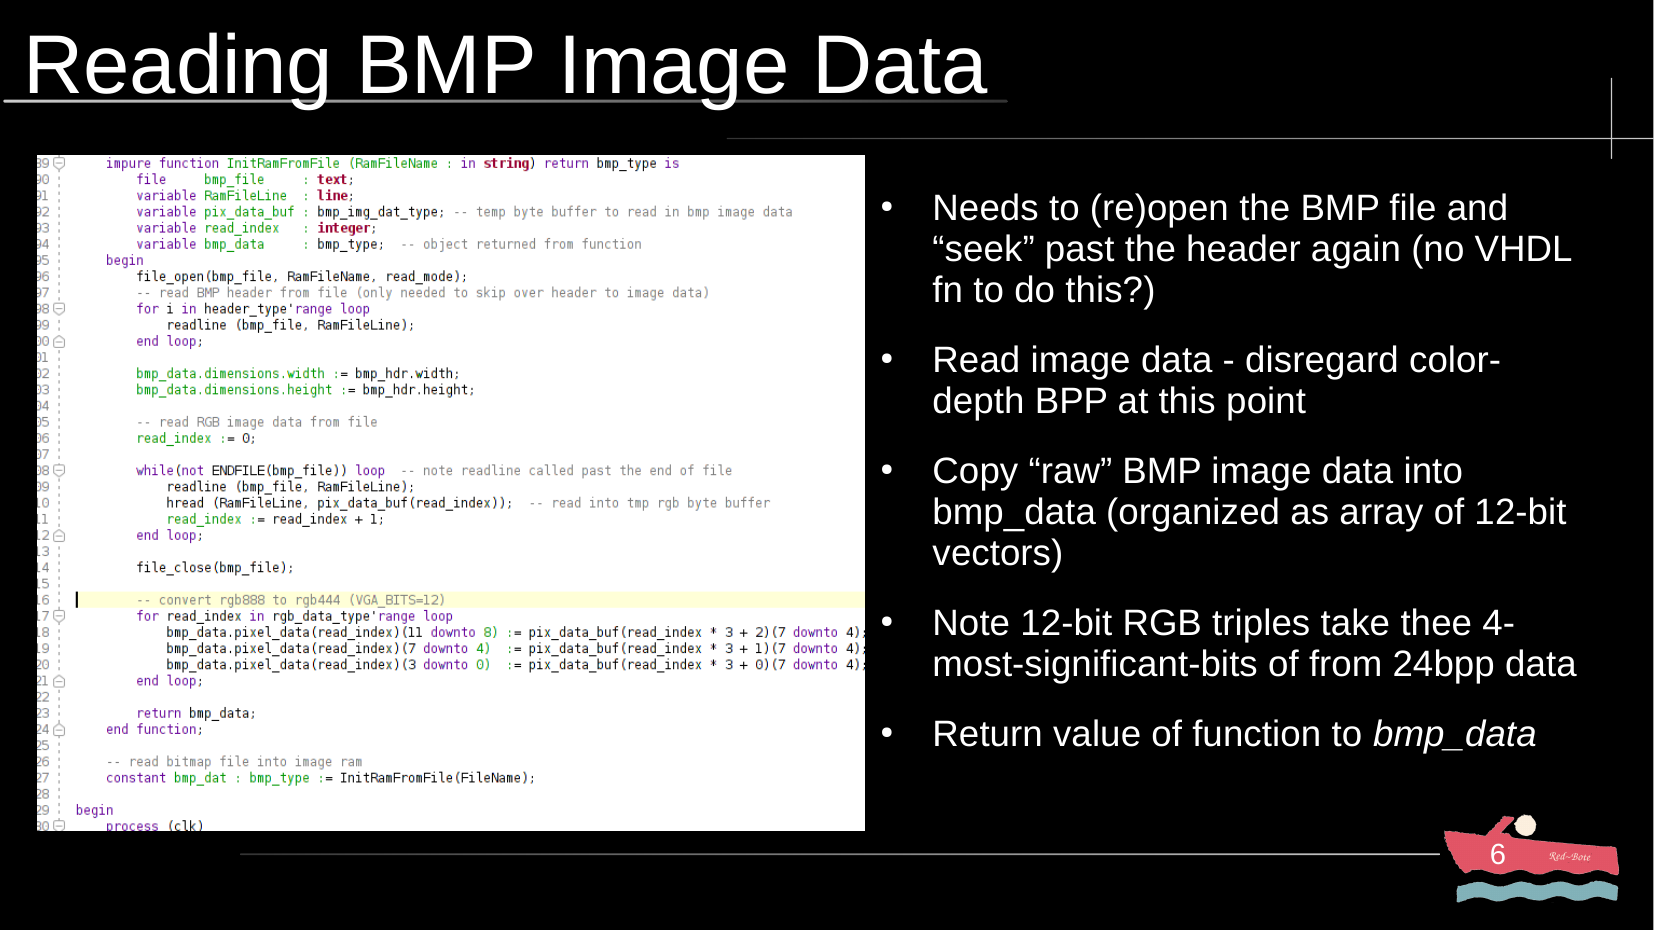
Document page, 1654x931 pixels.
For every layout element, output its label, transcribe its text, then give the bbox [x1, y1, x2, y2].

list Needs to (re)open the BMP file and “seek” past the header again (no VHDL fn to do this?) Read image data - disregard color-depth BPP at this point Copy “raw” BMP image data into bmp_data (organized as array of 12-bit vectors) Note 12-bit RGB triples take thee 4-most-significant-bits of from 24bpp data Return value of function to bmp_data [865, 187, 1590, 793]
picture [1440, 807, 1625, 908]
picture [37, 155, 865, 831]
title Reading BMP Image Data [23, 11, 1589, 119]
